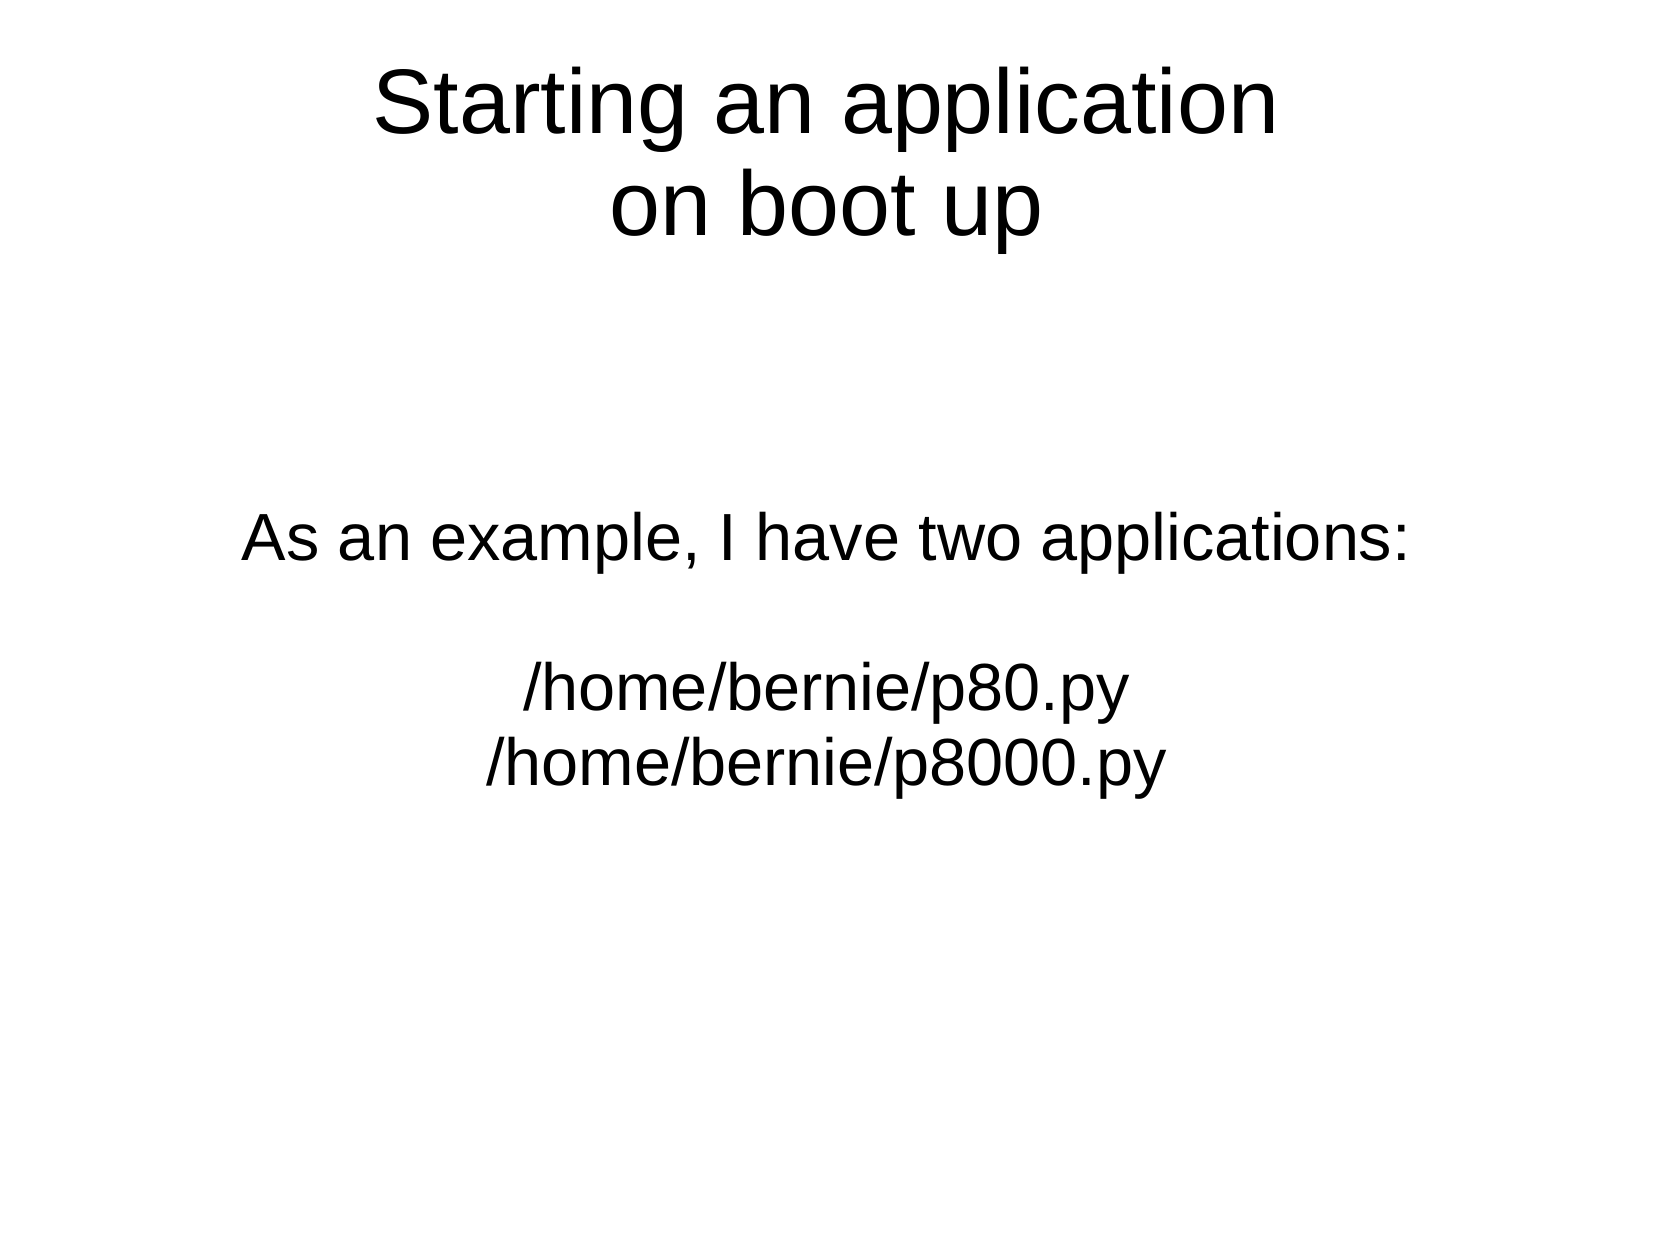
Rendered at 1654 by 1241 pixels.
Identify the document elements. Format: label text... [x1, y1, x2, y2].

title Starting an application on boot up [82, 49, 1571, 257]
subtitle As an example, I have two applications: /home/bernie/p80.py /home/bernie/p8000.py [82, 290, 1571, 1010]
